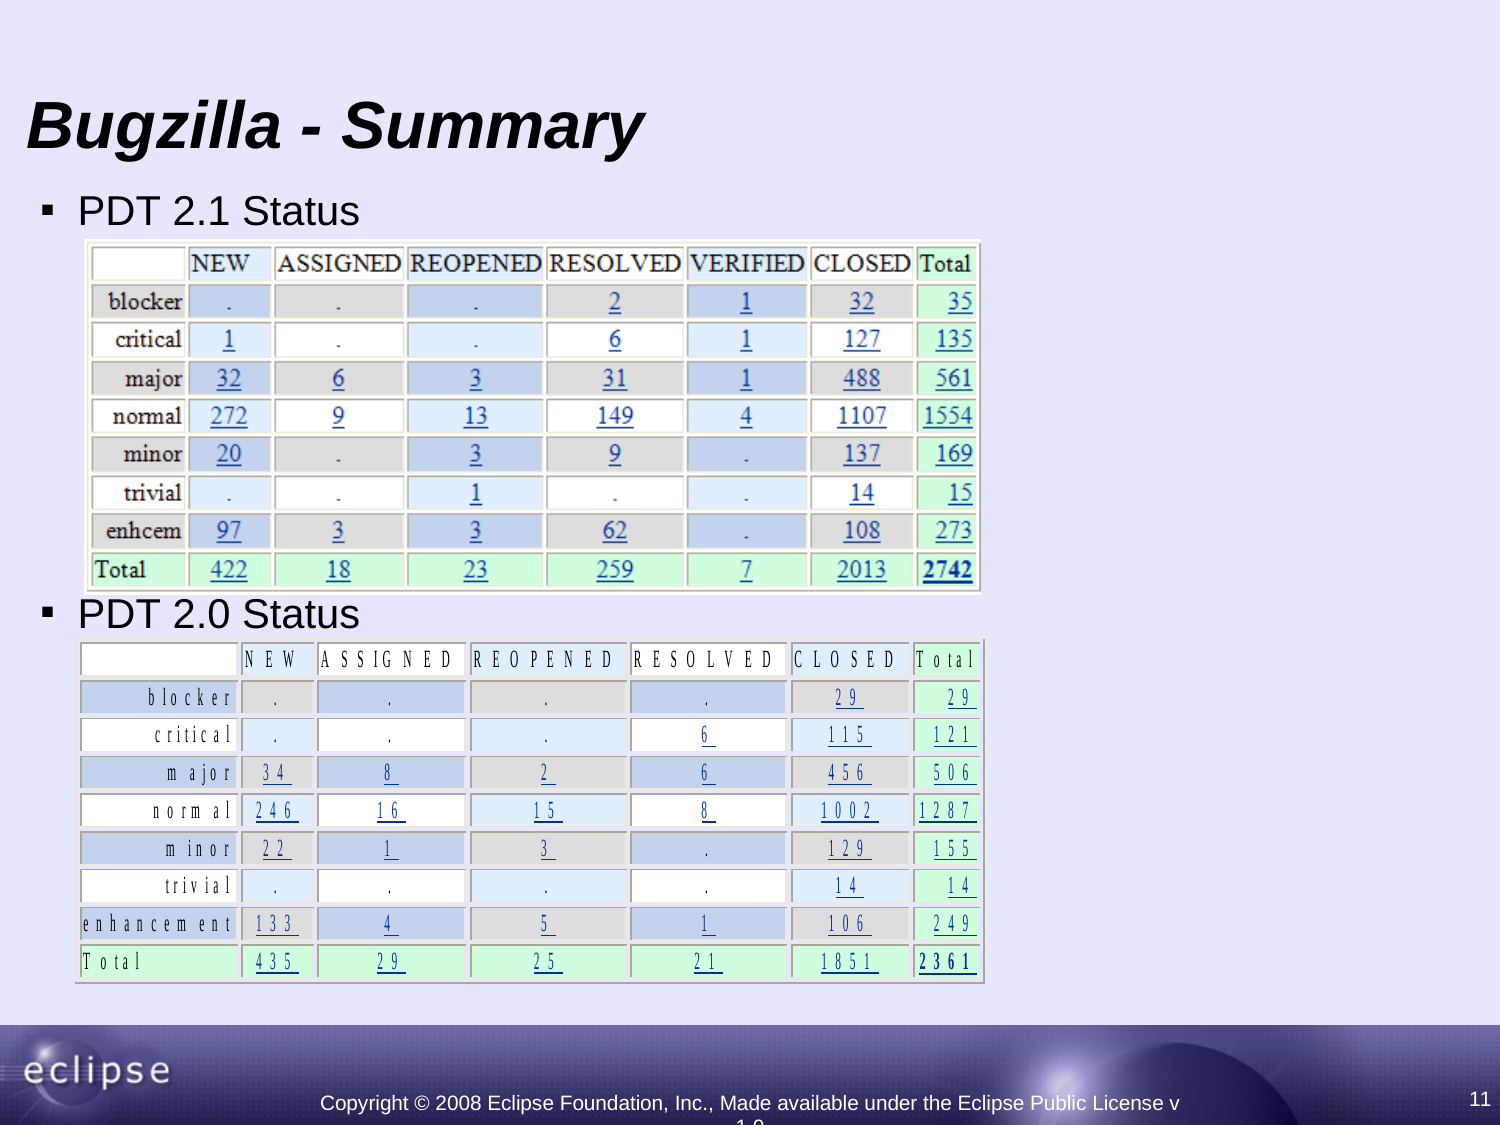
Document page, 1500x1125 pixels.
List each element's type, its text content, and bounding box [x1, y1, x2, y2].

picture [0, 1025, 1500, 1125]
list PDT 2.1 Status PDT 2.0 Status [37, 187, 1463, 1021]
title Bugzilla - Summary [26, 84, 1474, 172]
picture [75, 637, 1126, 1013]
picture [84, 239, 981, 595]
